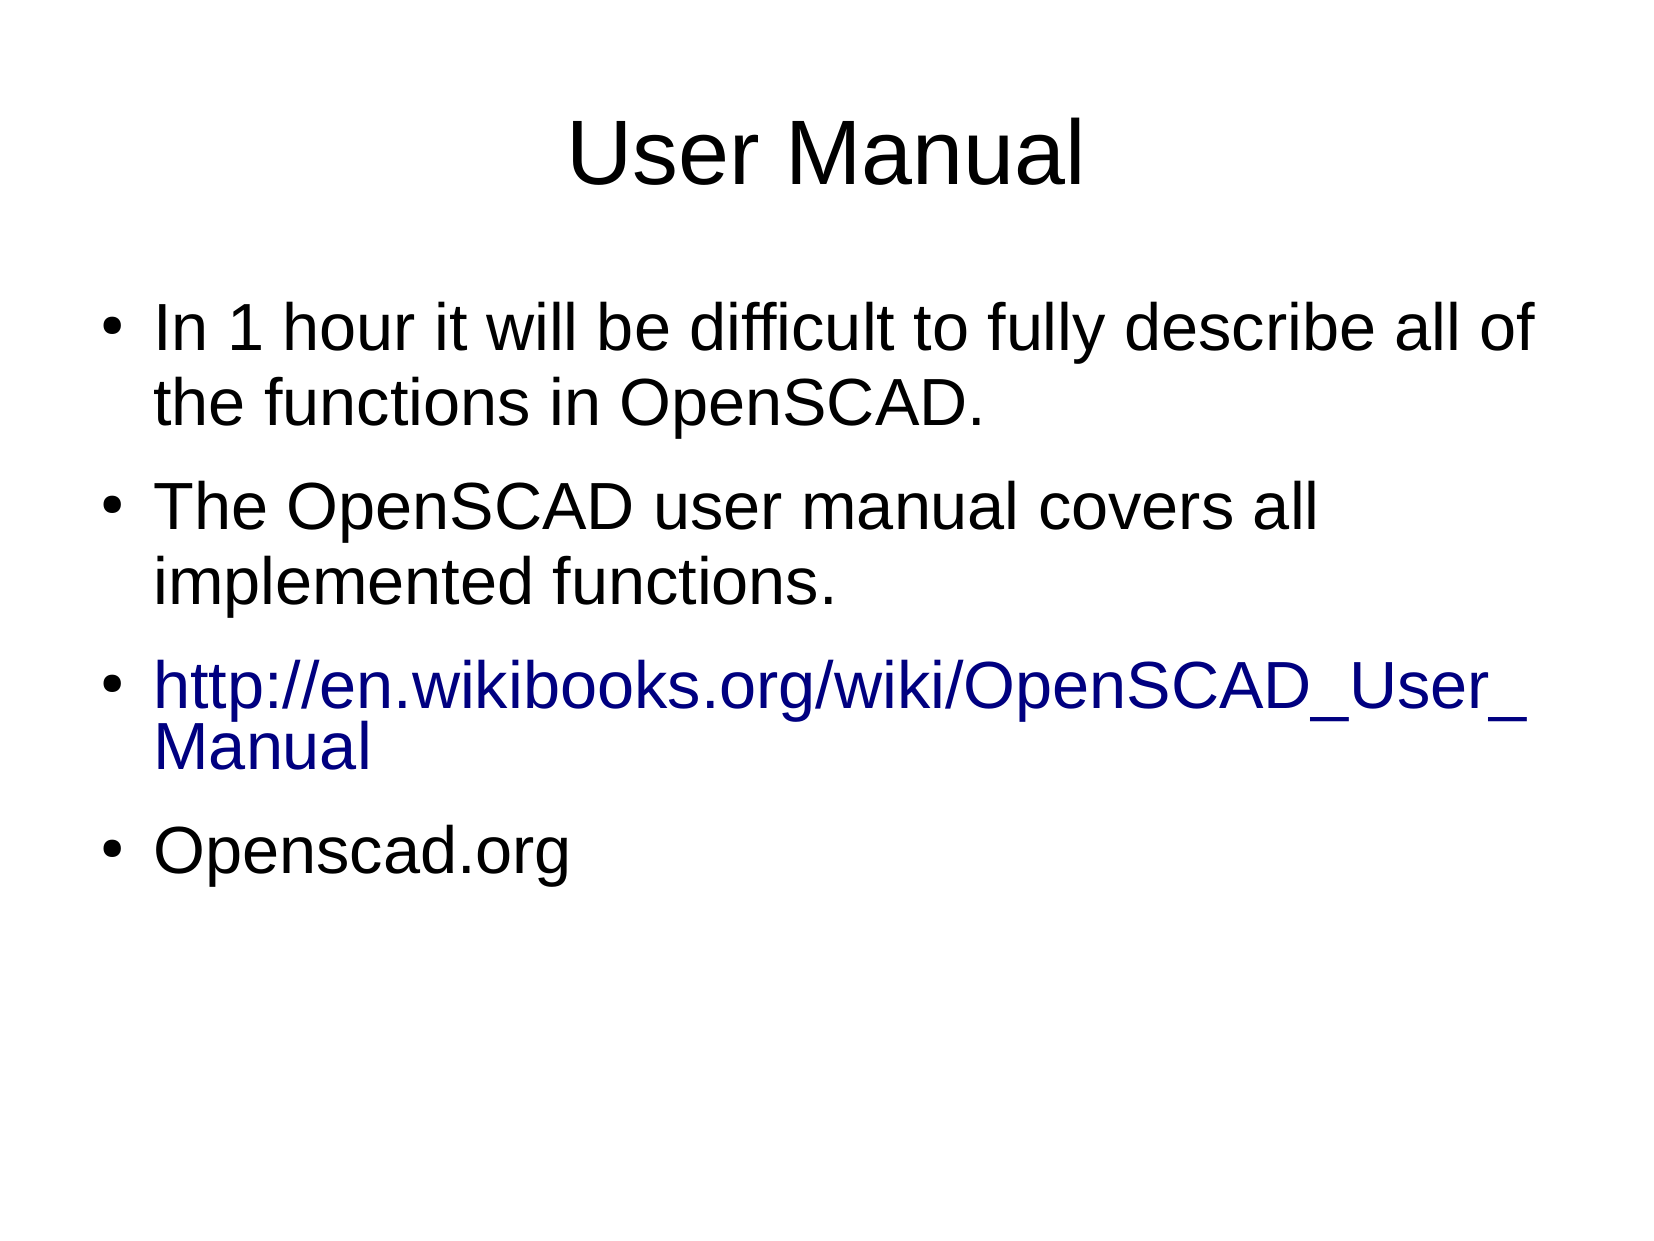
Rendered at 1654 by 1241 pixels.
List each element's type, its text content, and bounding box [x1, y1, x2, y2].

title User Manual [82, 49, 1571, 257]
list In 1 hour it will be difficult to fully describe all of the functions in OpenSCAD. The OpenSCAD user manual covers all implemented functions. http://en.wikibooks.org/wiki/OpenSCAD_User_Manual Openscad.org [82, 290, 1538, 1010]
